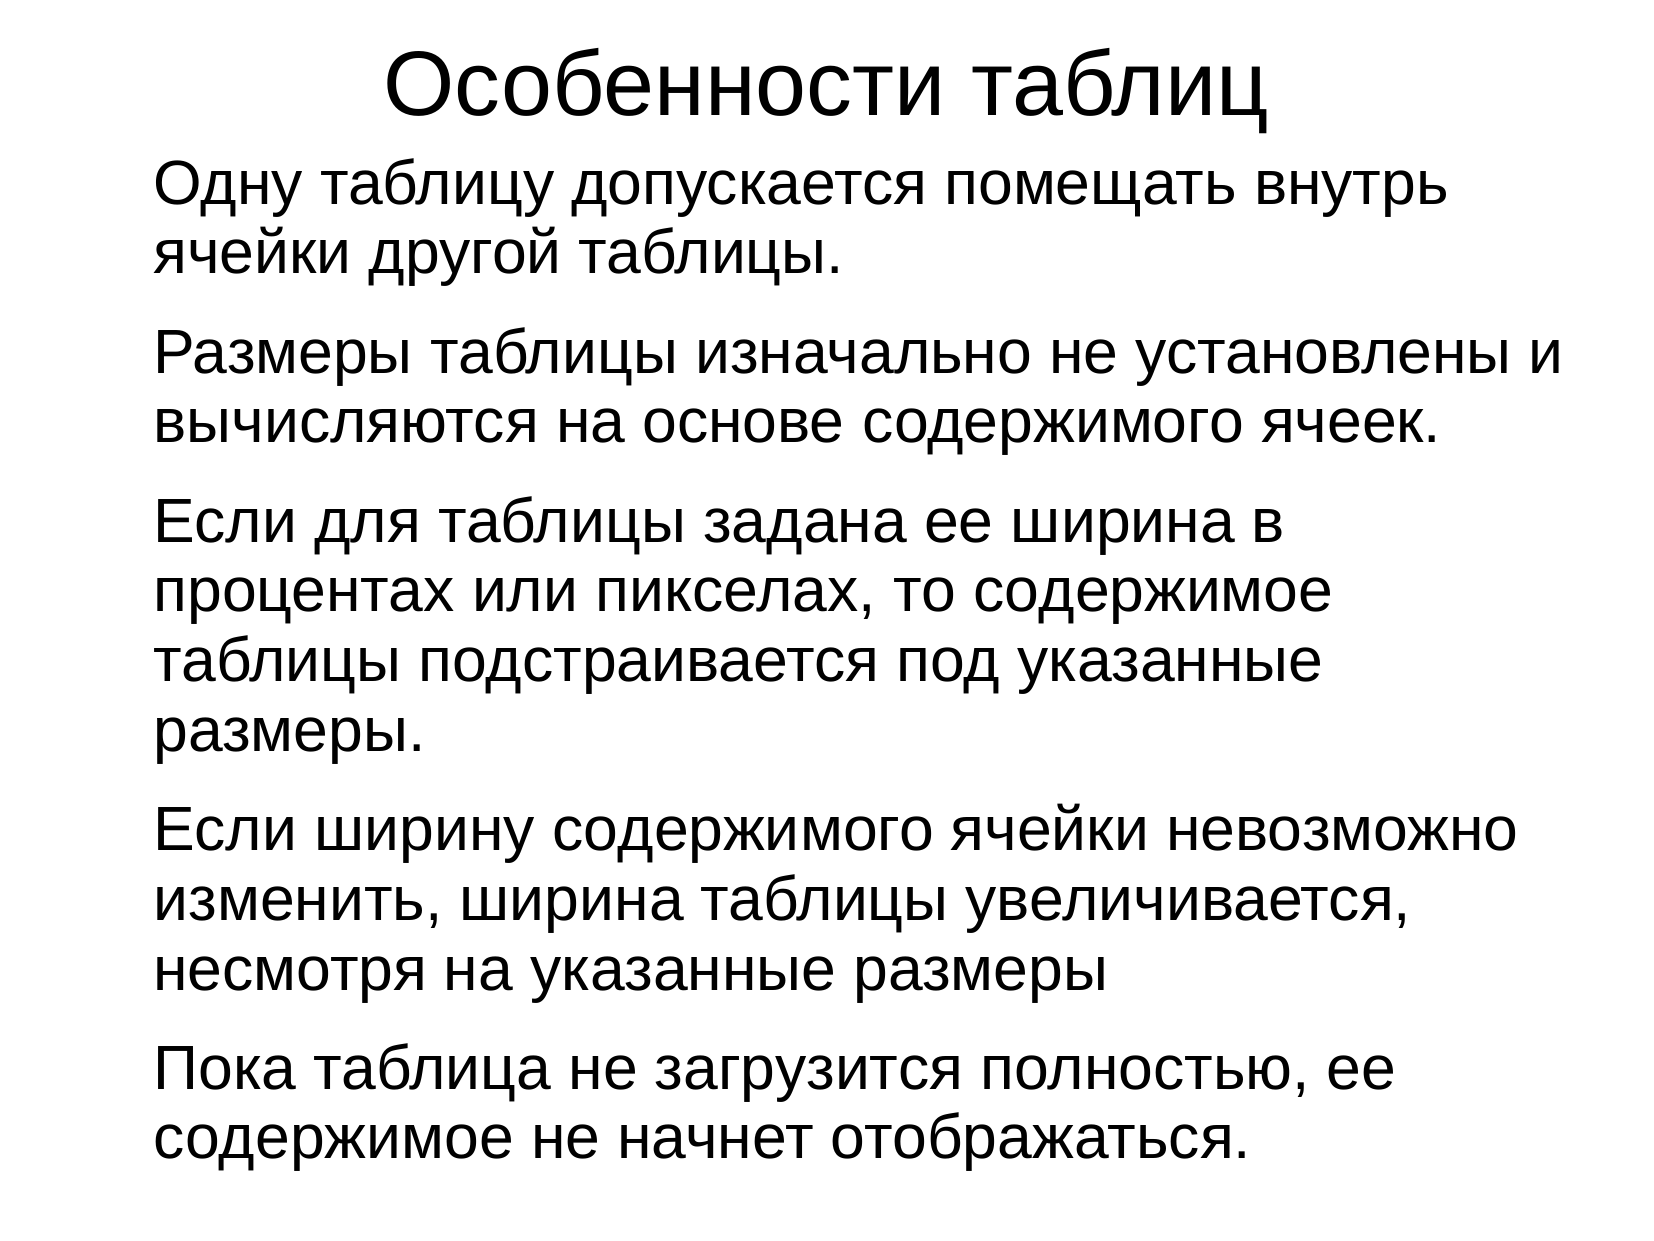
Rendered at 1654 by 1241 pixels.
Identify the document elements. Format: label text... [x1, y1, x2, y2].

title Особенности таблиц [82, 20, 1571, 147]
list Одну таблицу допускается помещать внутрь ячейки другой таблицы. Размеры таблицы изначально не установлены и вычисляются на основе содержимого ячеек. Если для таблицы задана ее ширина в процентах или пикселах, то содержимое таблицы подстраивается под указанные размеры. Если ширину содержимого ячейки невозможно изменить, ширина таблицы увеличивается, несмотря на указанные размеры Пока таблица не загрузится полностью, ее содержимое не начнет отображаться. [82, 147, 1571, 1170]
